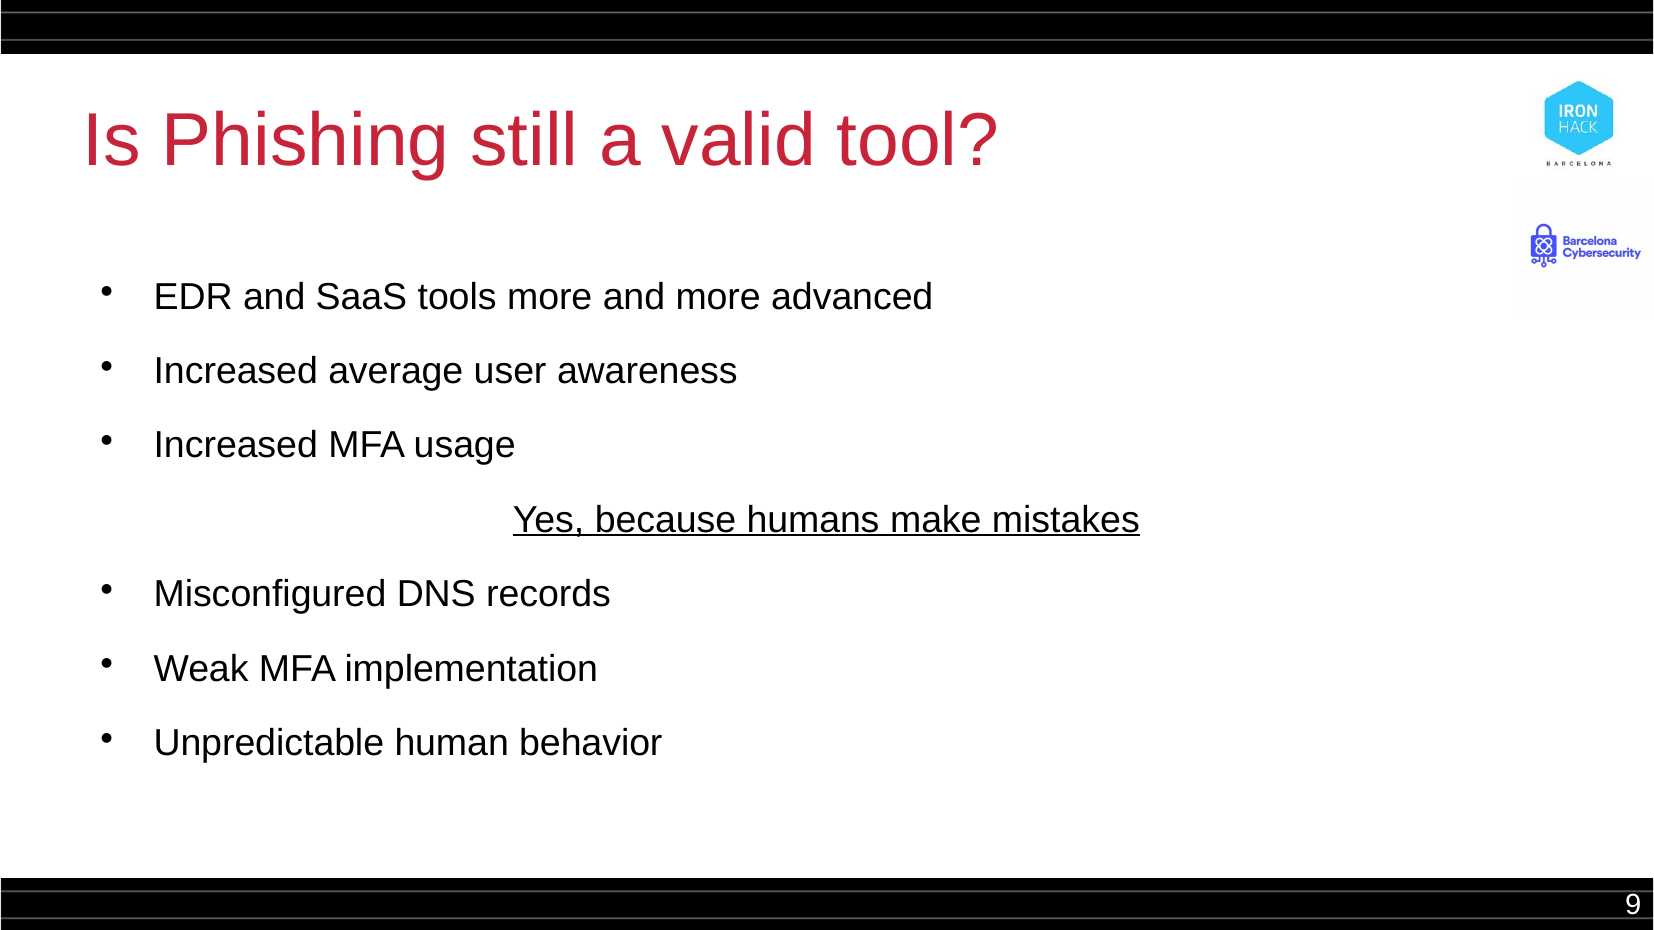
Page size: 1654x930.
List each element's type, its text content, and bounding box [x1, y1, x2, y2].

picture [0, 878, 1654, 930]
text_box EDR and SaaS tools more and more advanced Increased average user awareness Increased MFA usage Yes, because humans make mistakes Misconfigured DNS records Weak MFA implementation Unpredictable human behavior [82, 271, 1571, 810]
text_box Is Phishing still a valid tool? [82, 57, 1571, 213]
picture [0, 0, 1654, 54]
picture [1514, 67, 1650, 315]
